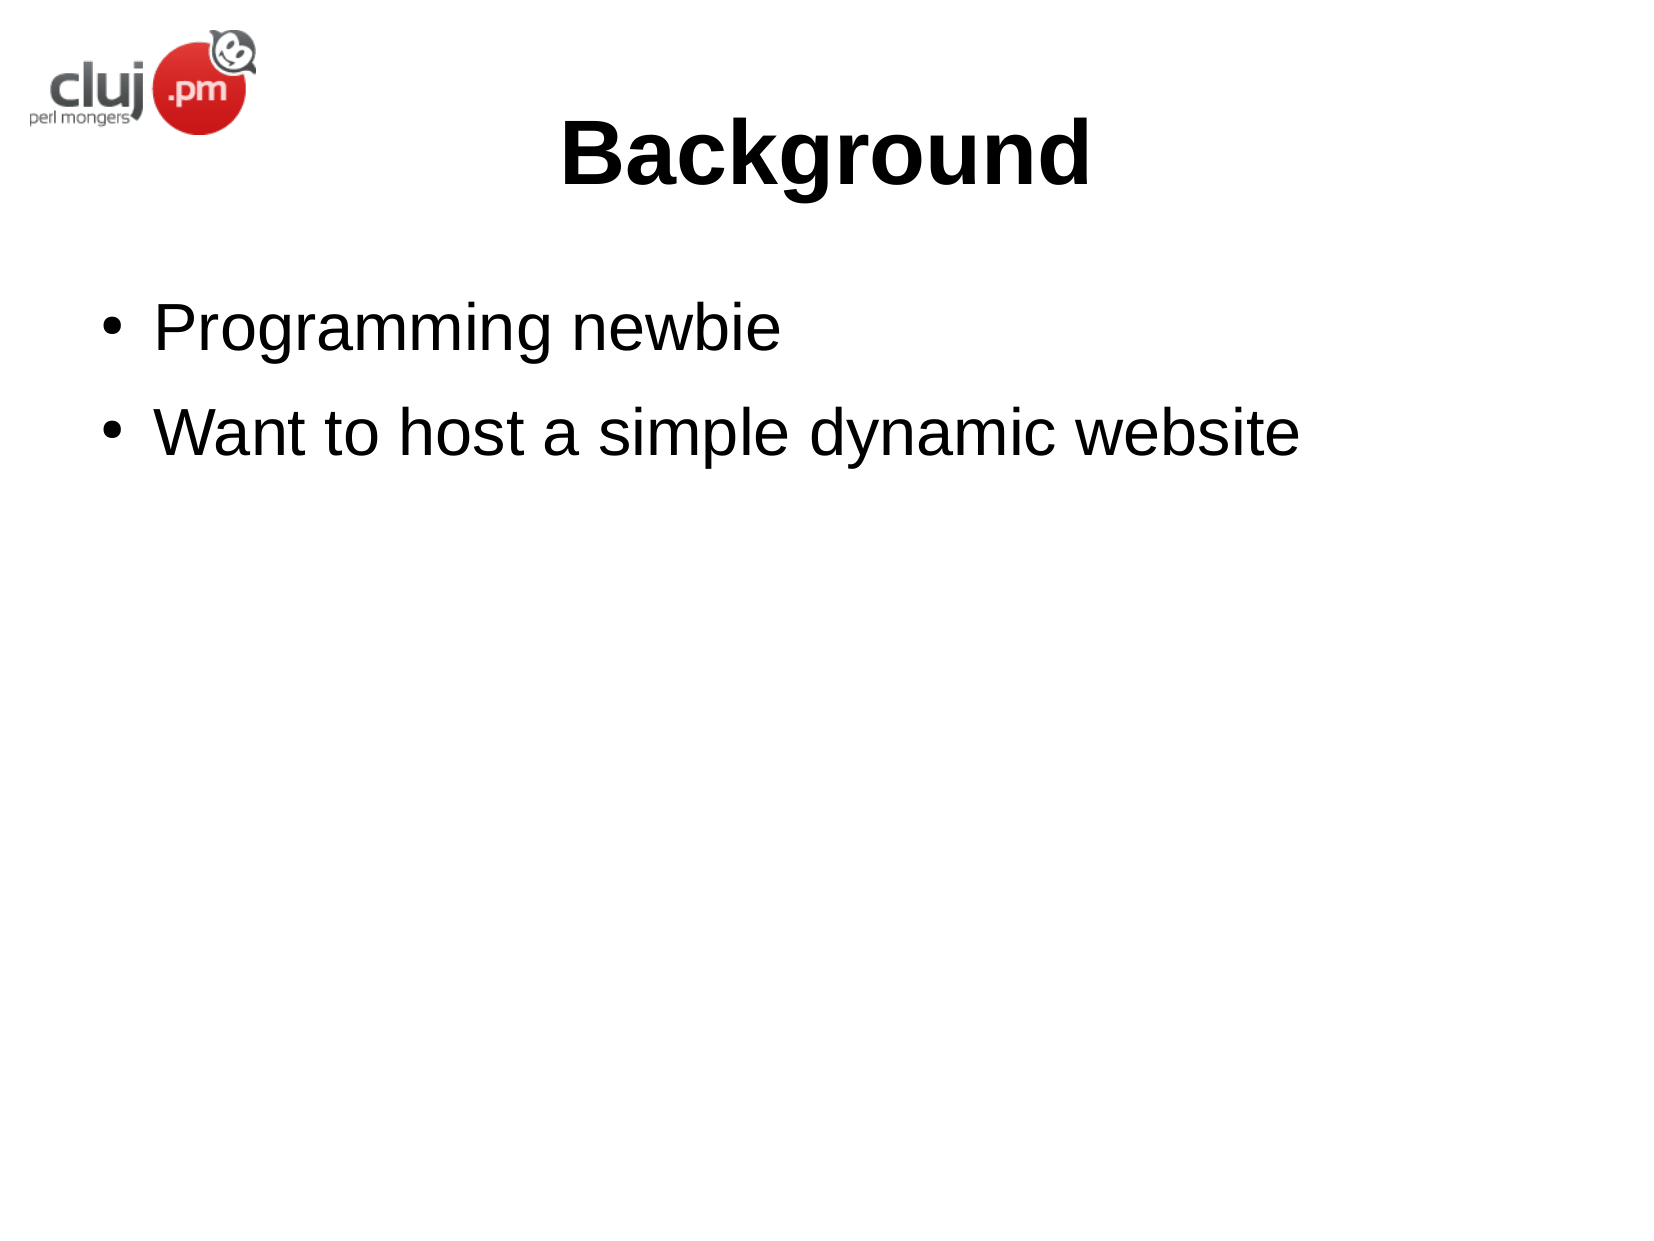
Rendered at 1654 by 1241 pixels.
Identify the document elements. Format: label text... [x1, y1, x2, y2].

title Background [82, 49, 1571, 257]
picture [30, 30, 256, 135]
list Programming newbie Want to host a simple dynamic website [82, 290, 1538, 1010]
